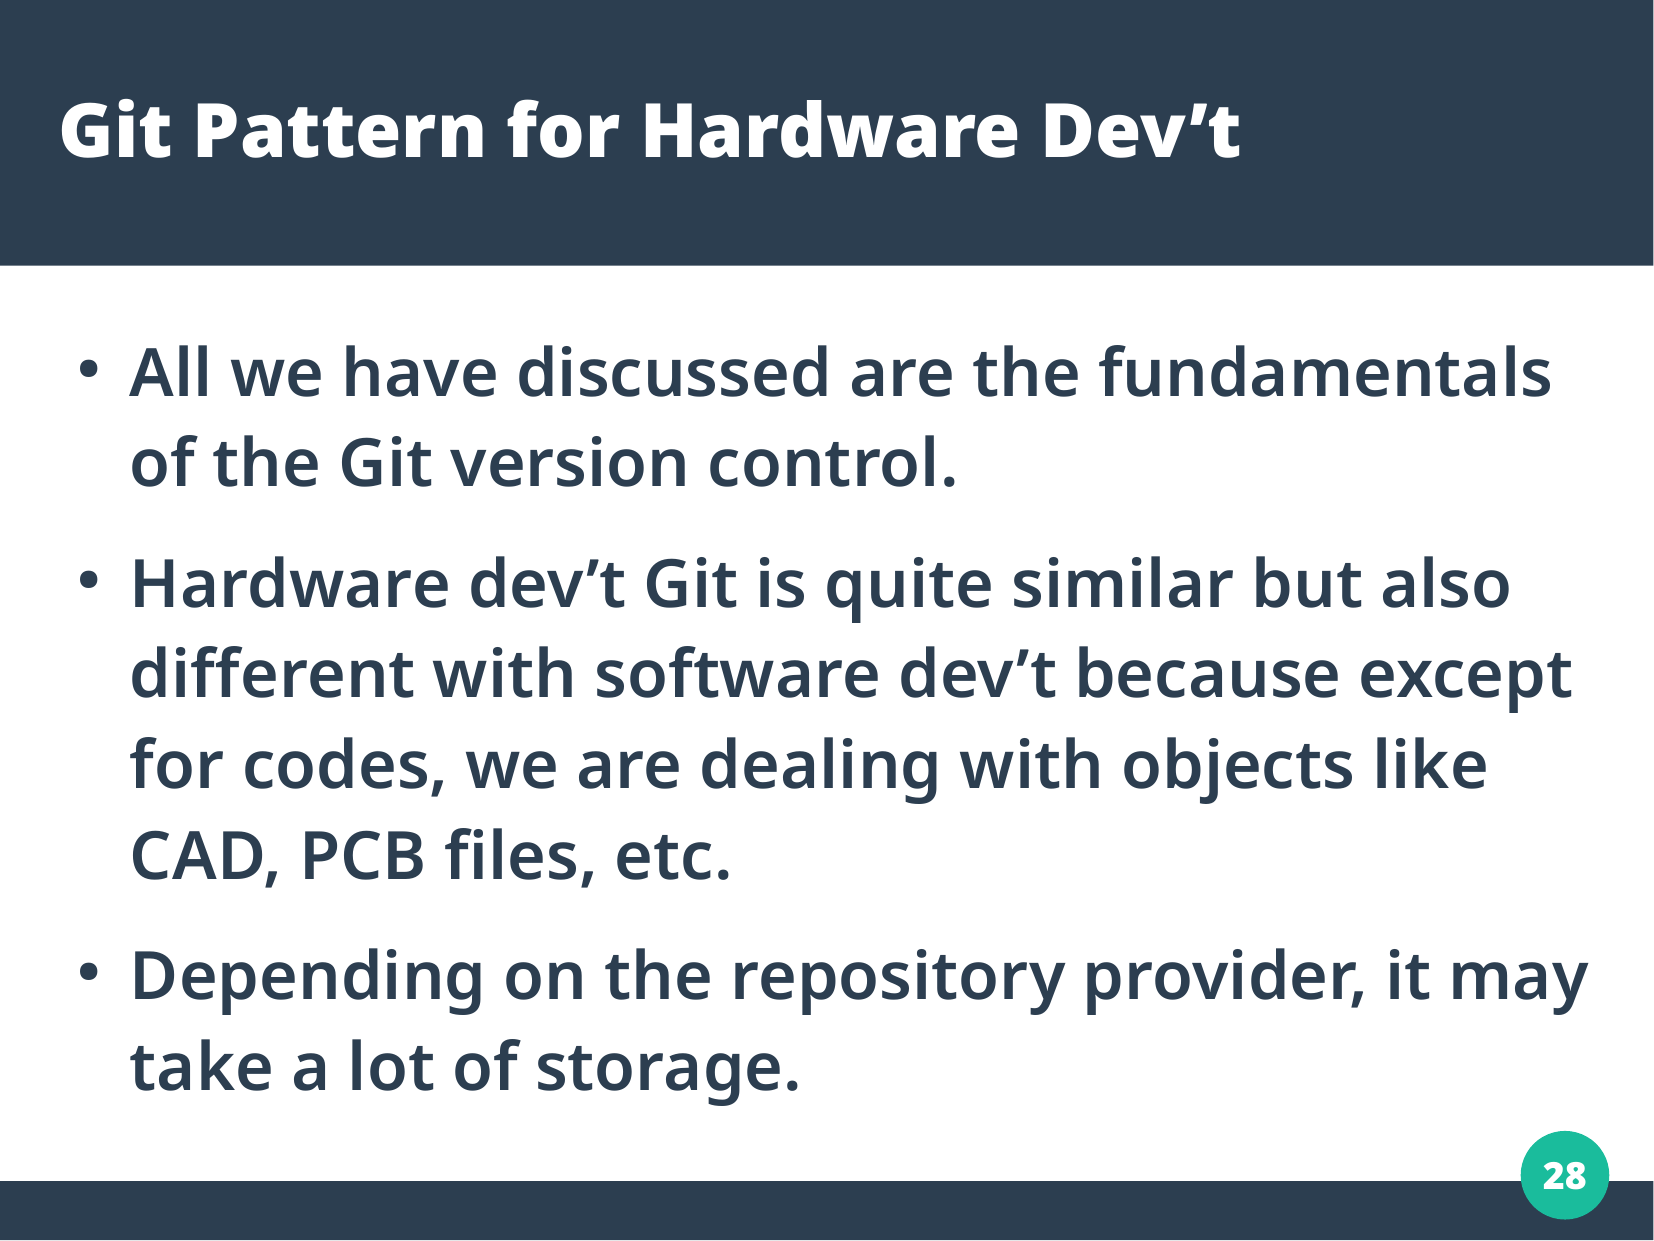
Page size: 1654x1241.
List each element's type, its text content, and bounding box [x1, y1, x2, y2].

title Git Pattern for Hardware Dev’t [59, 49, 1595, 207]
list All we have discussed are the fundamentals of the Git version control. Hardware dev’t Git is quite similar but also different with software dev’t because except for codes, we are dealing with objects like CAD, PCB files, etc. Depending on the repository provider, it may take a lot of storage. [59, 324, 1595, 1152]
